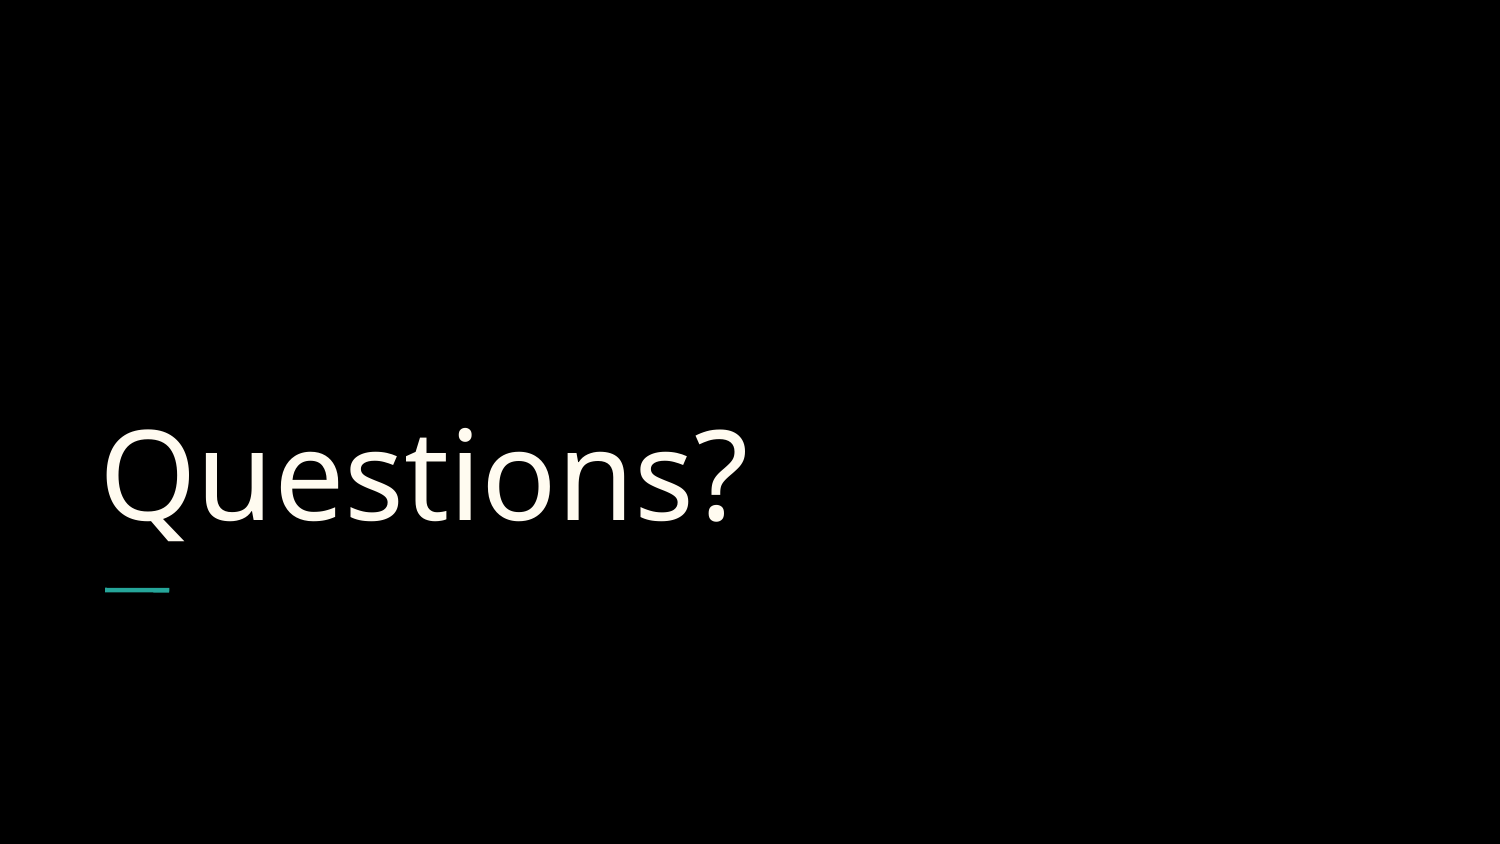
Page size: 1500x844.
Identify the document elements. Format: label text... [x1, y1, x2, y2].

title Questions? [84, 310, 1416, 561]
